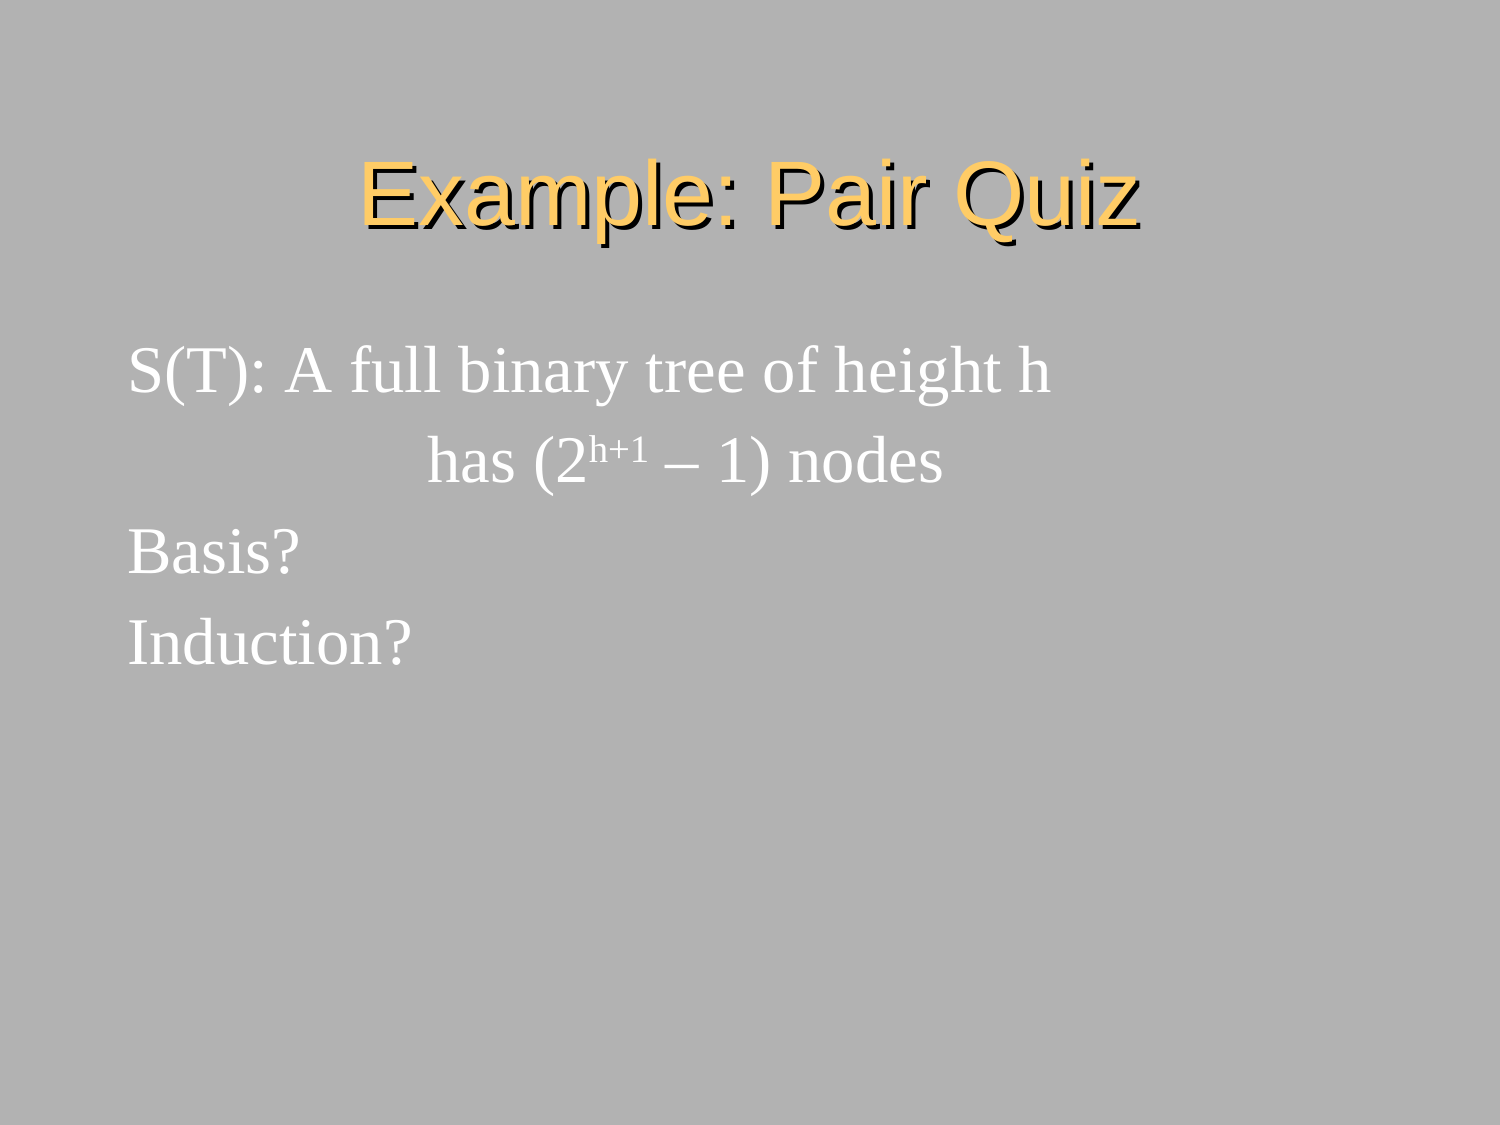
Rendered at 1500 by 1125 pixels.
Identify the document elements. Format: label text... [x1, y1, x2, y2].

list S(T): A full binary tree of height h has (2h+1 – 1) nodes Basis? Induction? [112, 324, 1388, 1001]
title Example: Pair Quiz [112, 99, 1388, 288]
